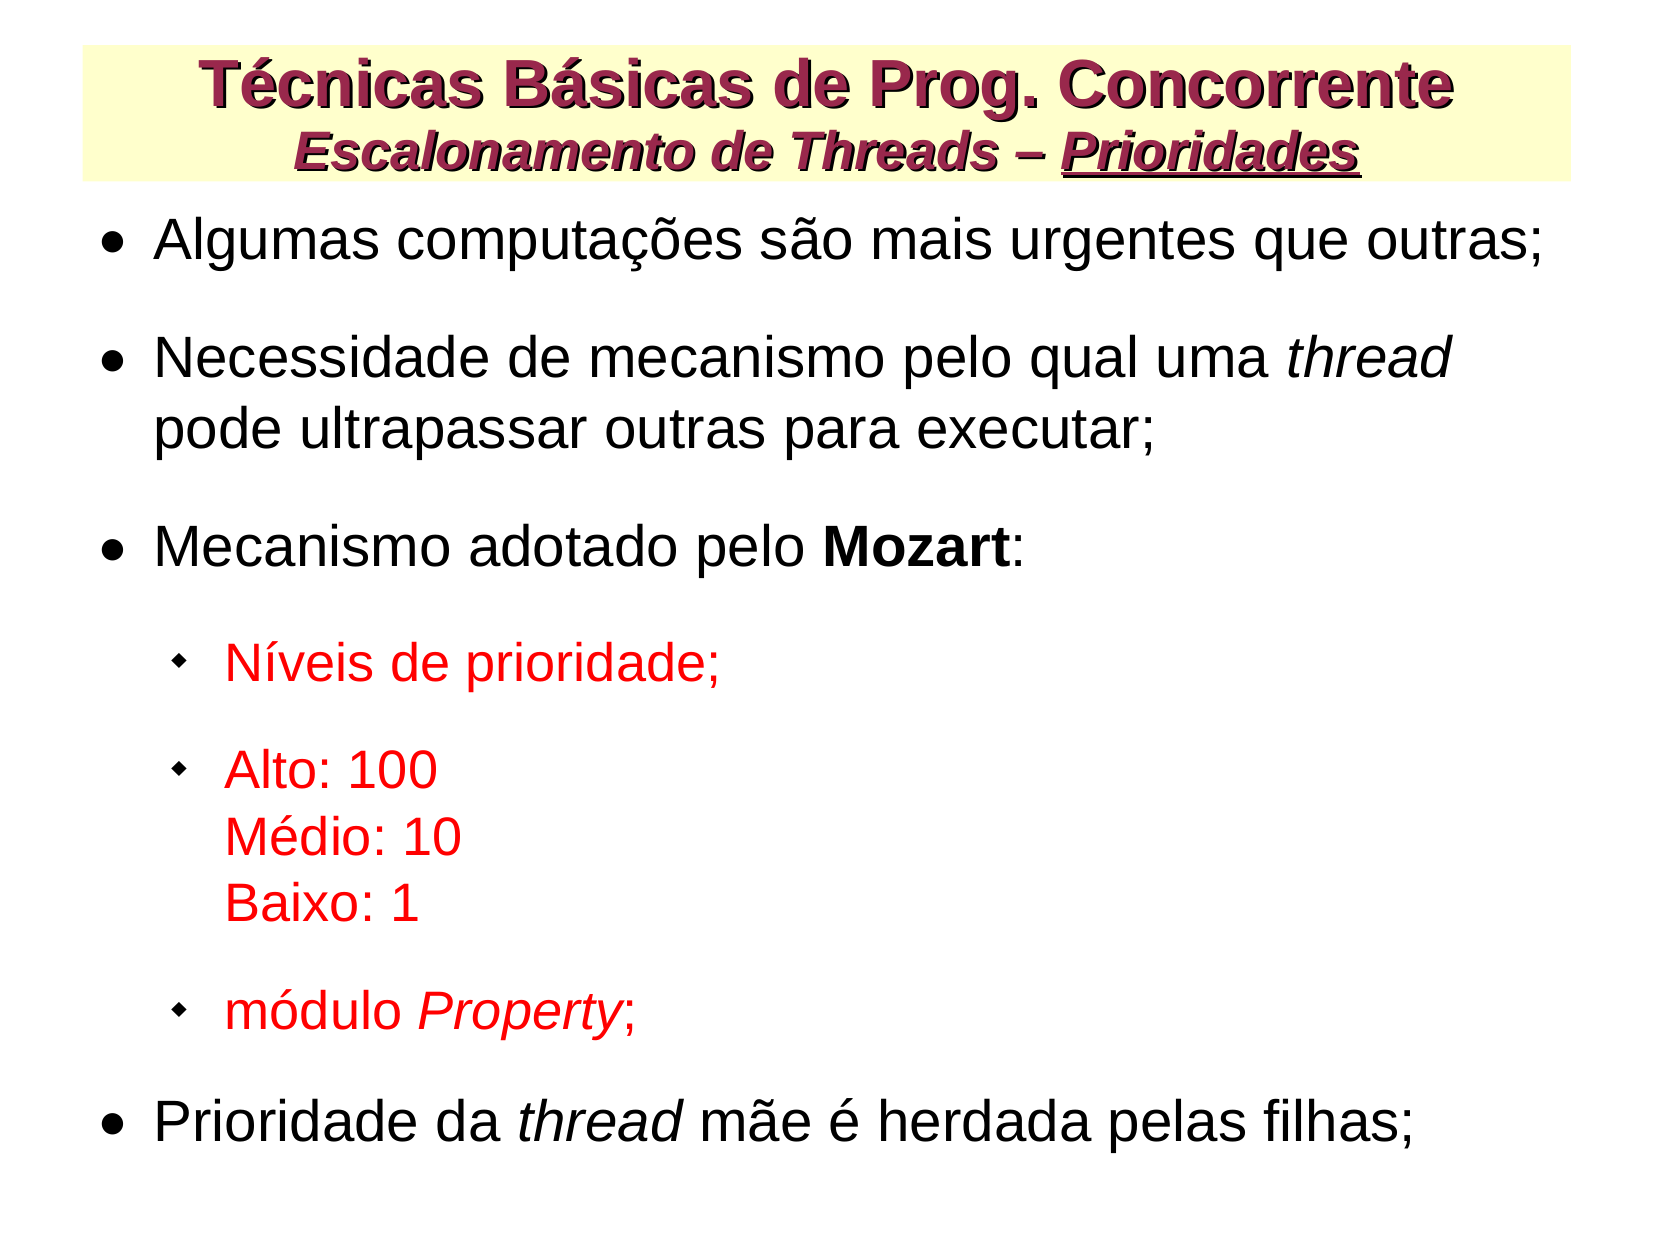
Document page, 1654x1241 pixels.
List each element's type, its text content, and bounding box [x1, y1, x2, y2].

list Algumas computações são mais urgentes que outras; Necessidade de mecanismo pelo qual uma thread pode ultrapassar outras para executar; Mecanismo adotado pelo Mozart: Níveis de prioridade; Alto: 100 Médio: 10 Baixo: 1 módulo Property; Prioridade da thread mãe é herdada pelas filhas; [82, 206, 1571, 1156]
title Técnicas Básicas de Prog. Concorrente Escalonamento de Threads – Prioridades [82, 45, 1571, 182]
